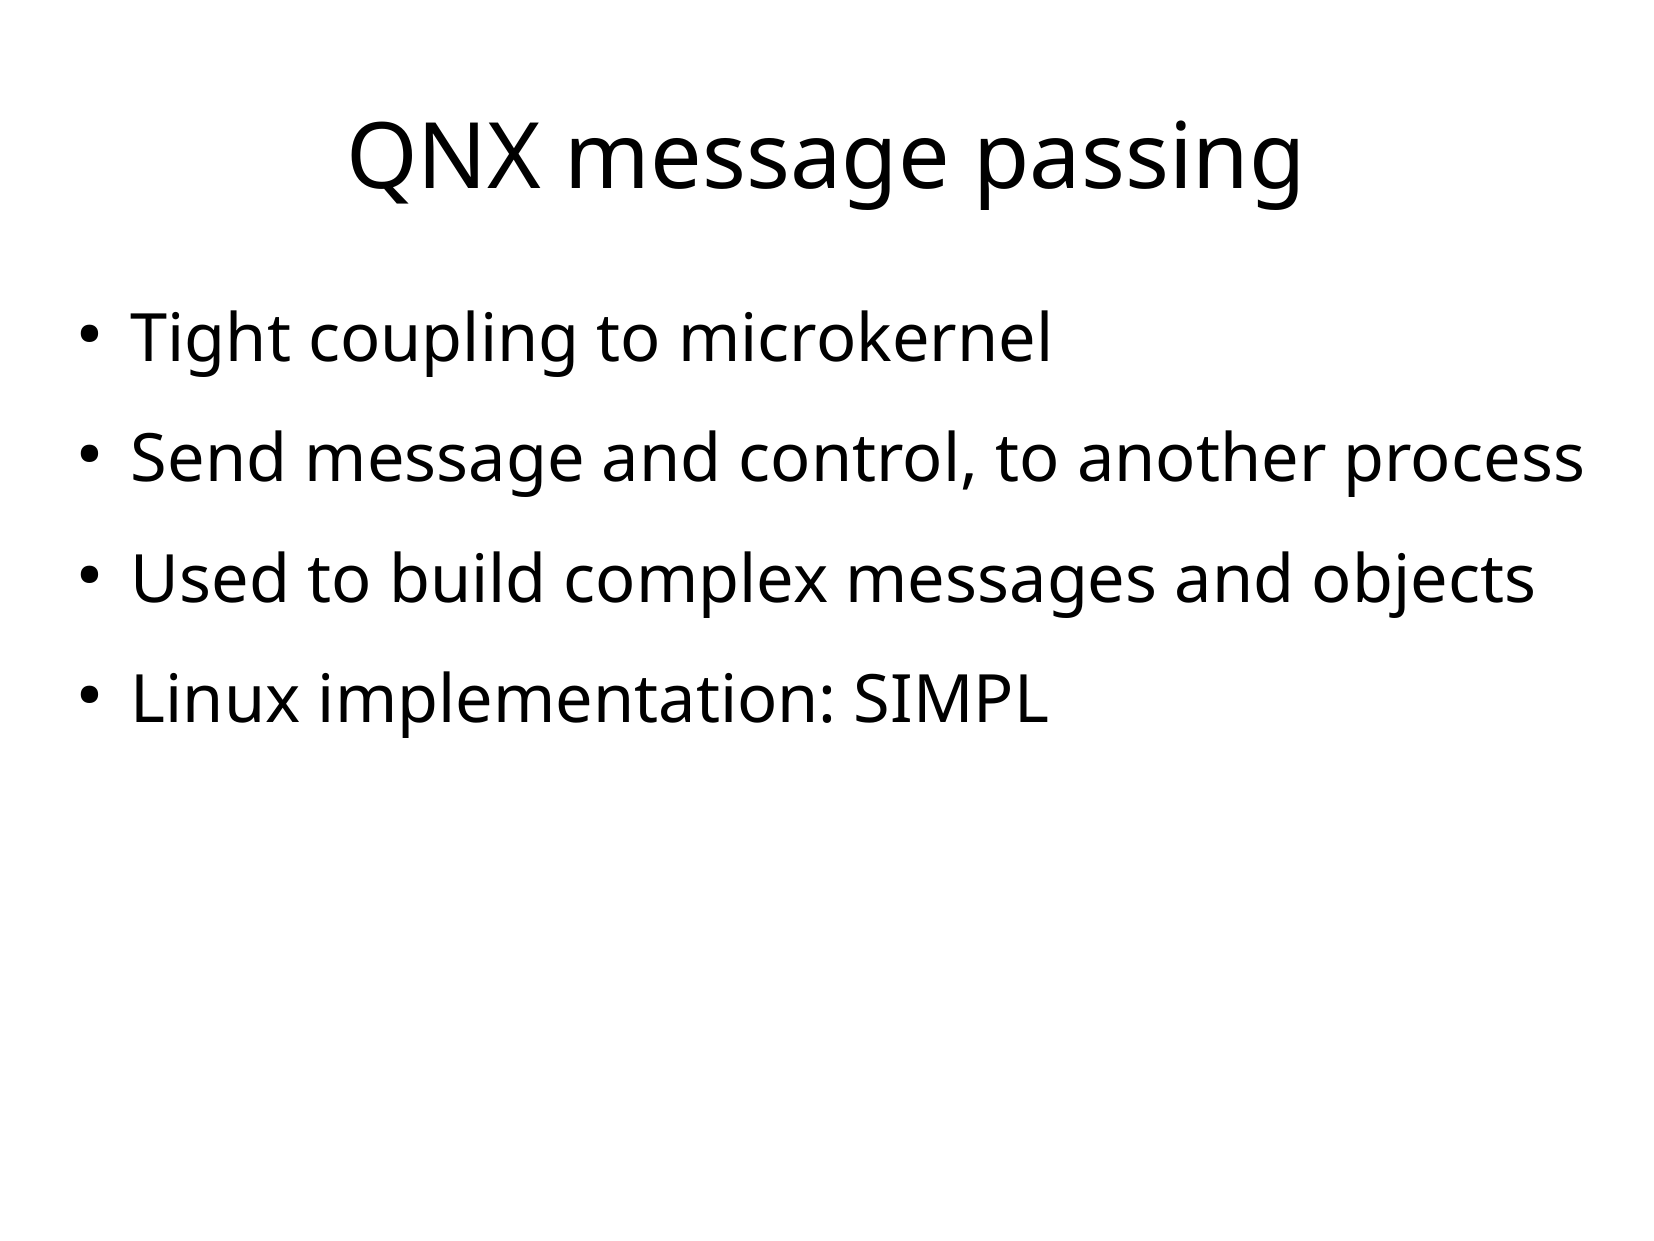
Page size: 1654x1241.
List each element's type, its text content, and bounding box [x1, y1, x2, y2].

title QNX message passing [82, 49, 1571, 257]
list Tight coupling to microkernel Send message and control, to another process Used to build complex messages and objects Linux implementation: SIMPL [60, 290, 1606, 1010]
